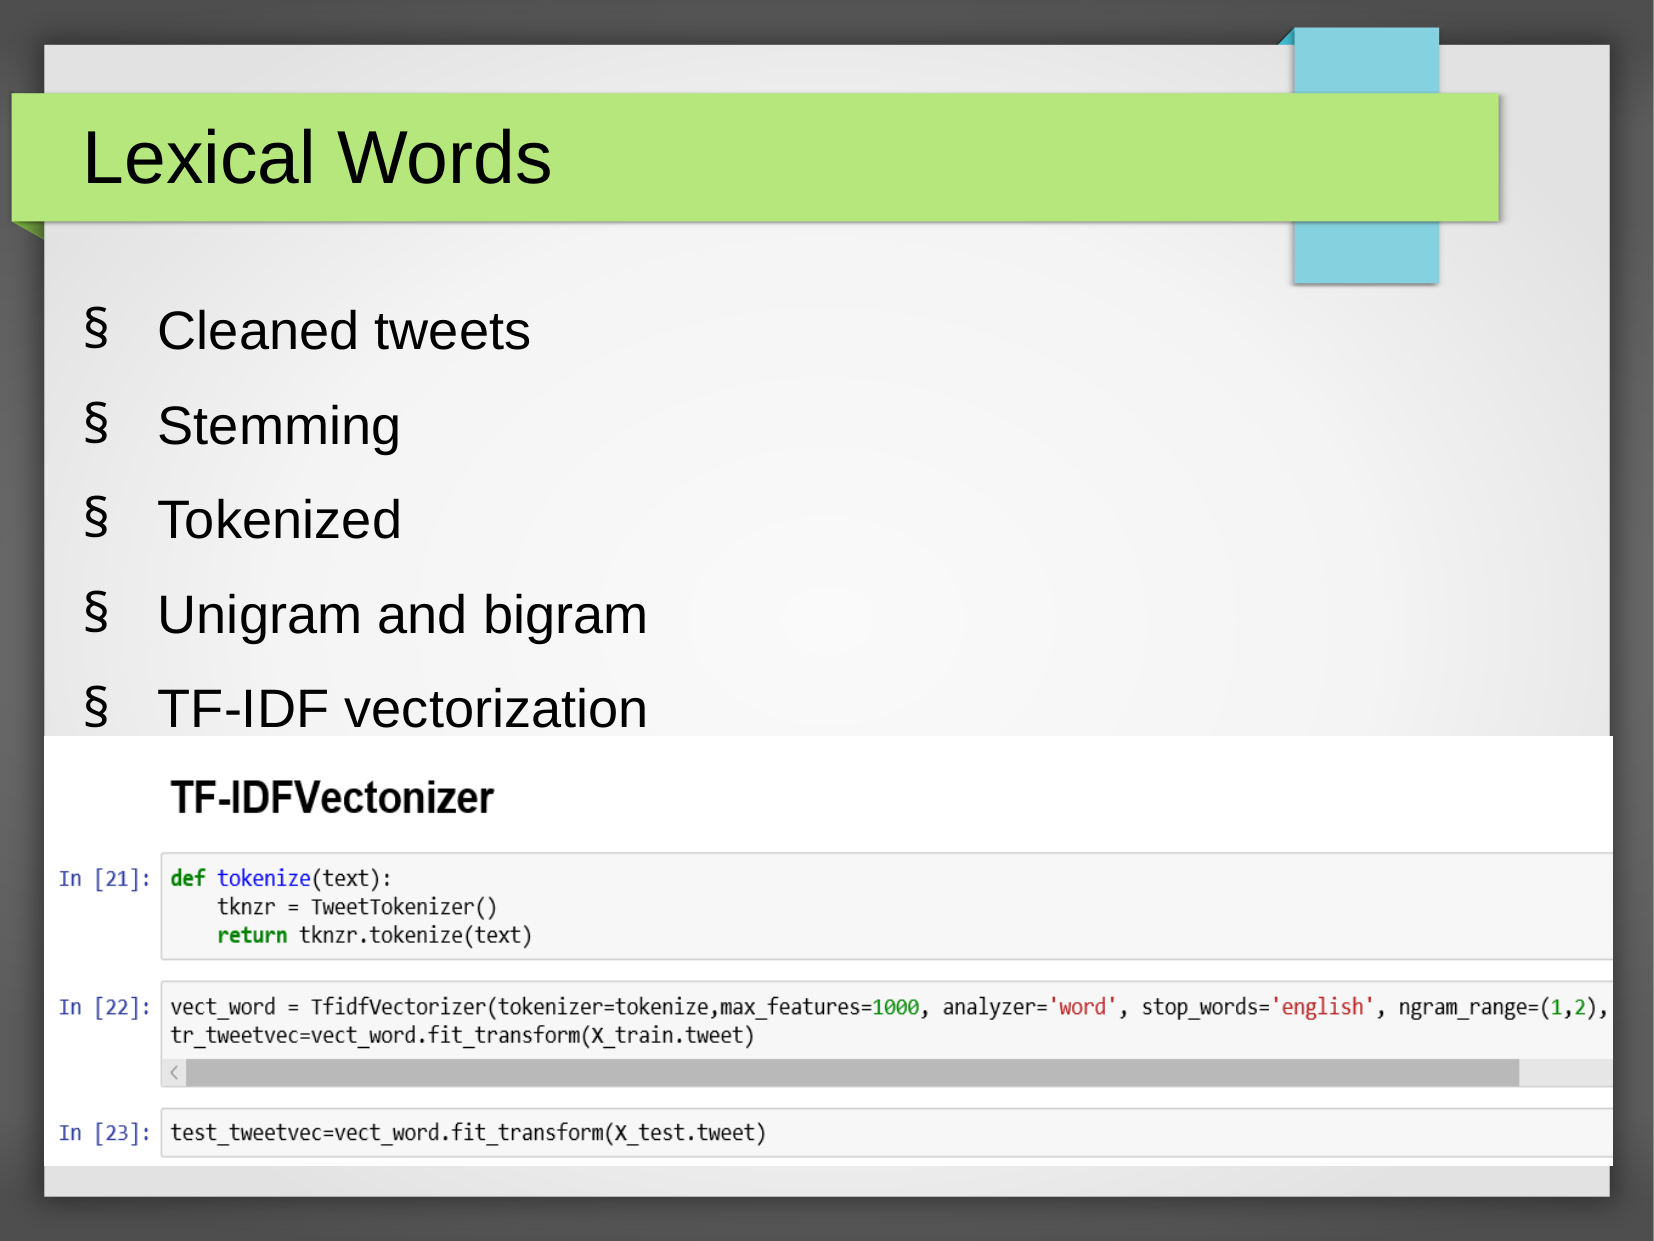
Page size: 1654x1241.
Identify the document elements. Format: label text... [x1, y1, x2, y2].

list Cleaned tweets Stemming Tokenized Unigram and bigram TF-IDF vectorization [82, 295, 1571, 736]
picture [44, 736, 1613, 1166]
title Lexical Words [82, 94, 1264, 213]
